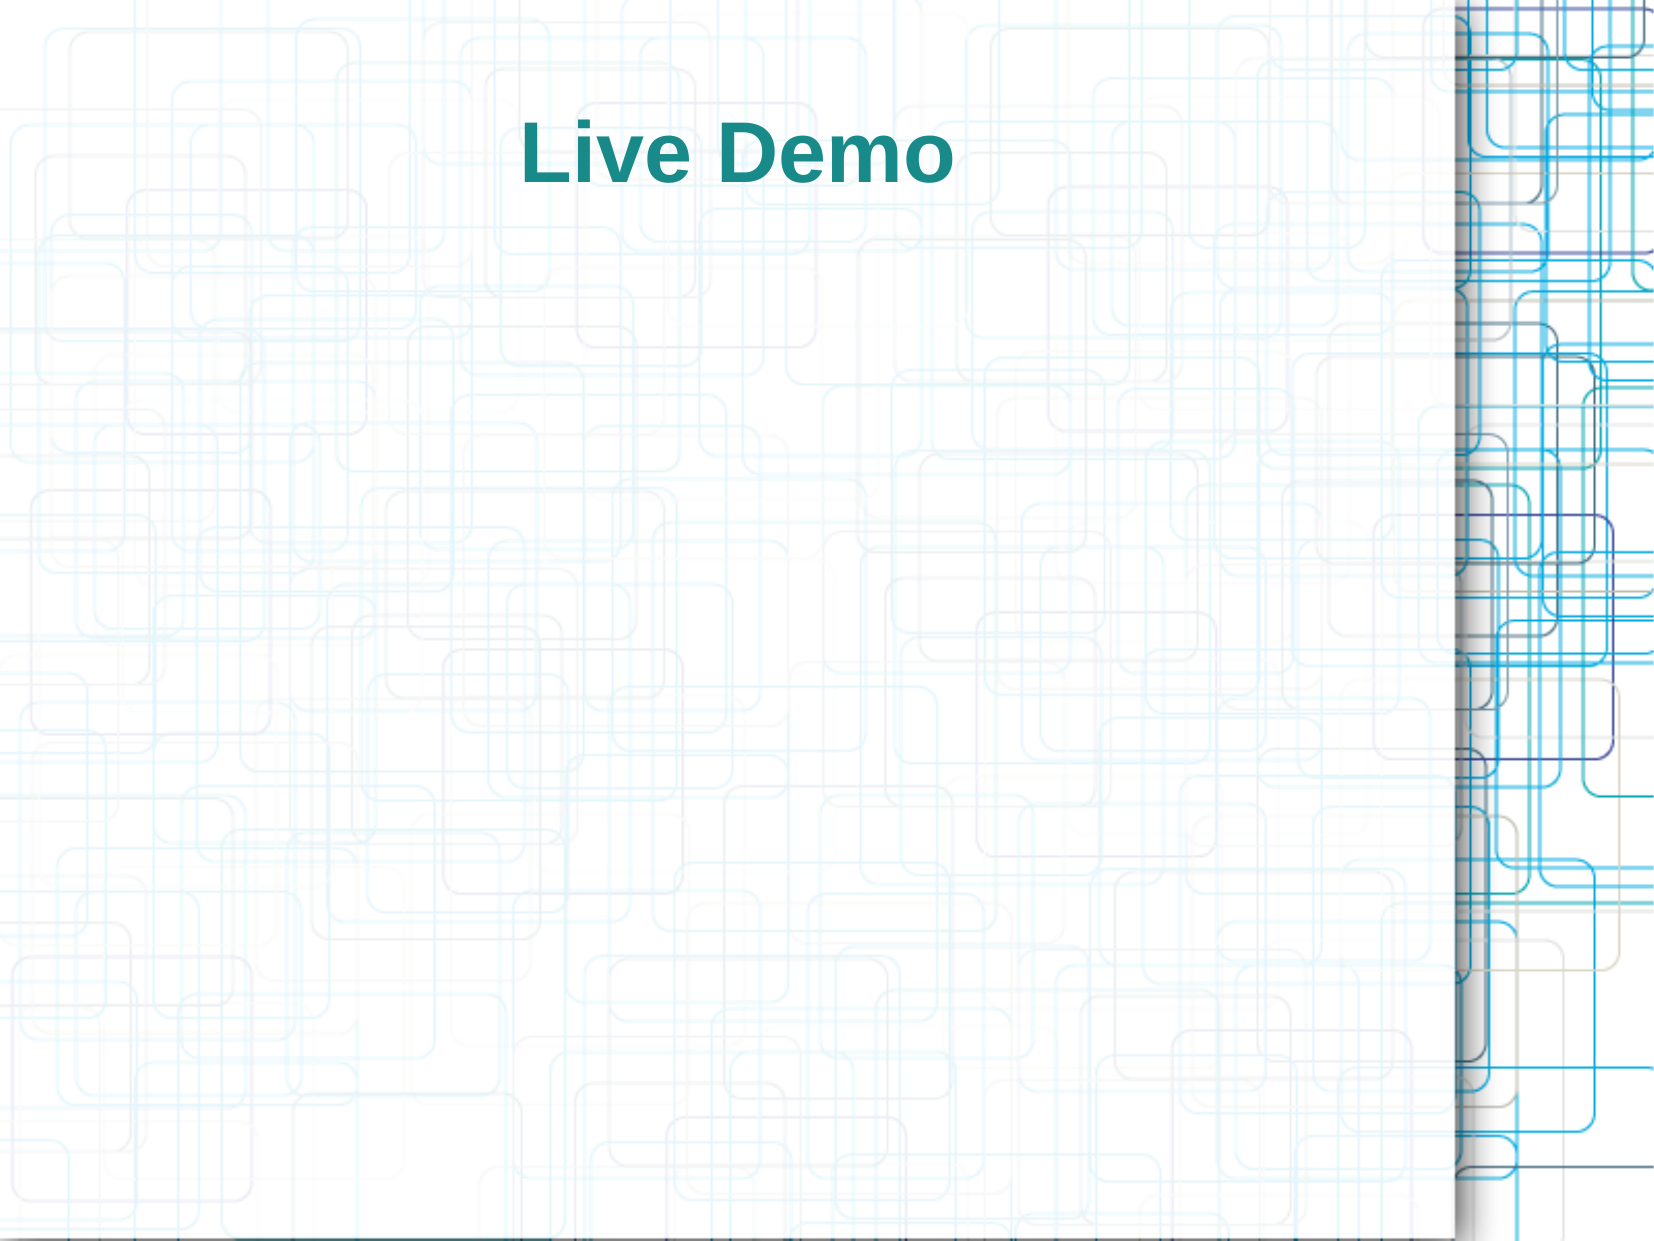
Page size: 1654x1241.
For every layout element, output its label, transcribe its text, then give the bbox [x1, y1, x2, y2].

title Live Demo [59, 49, 1418, 257]
picture [0, 0, 1654, 1241]
